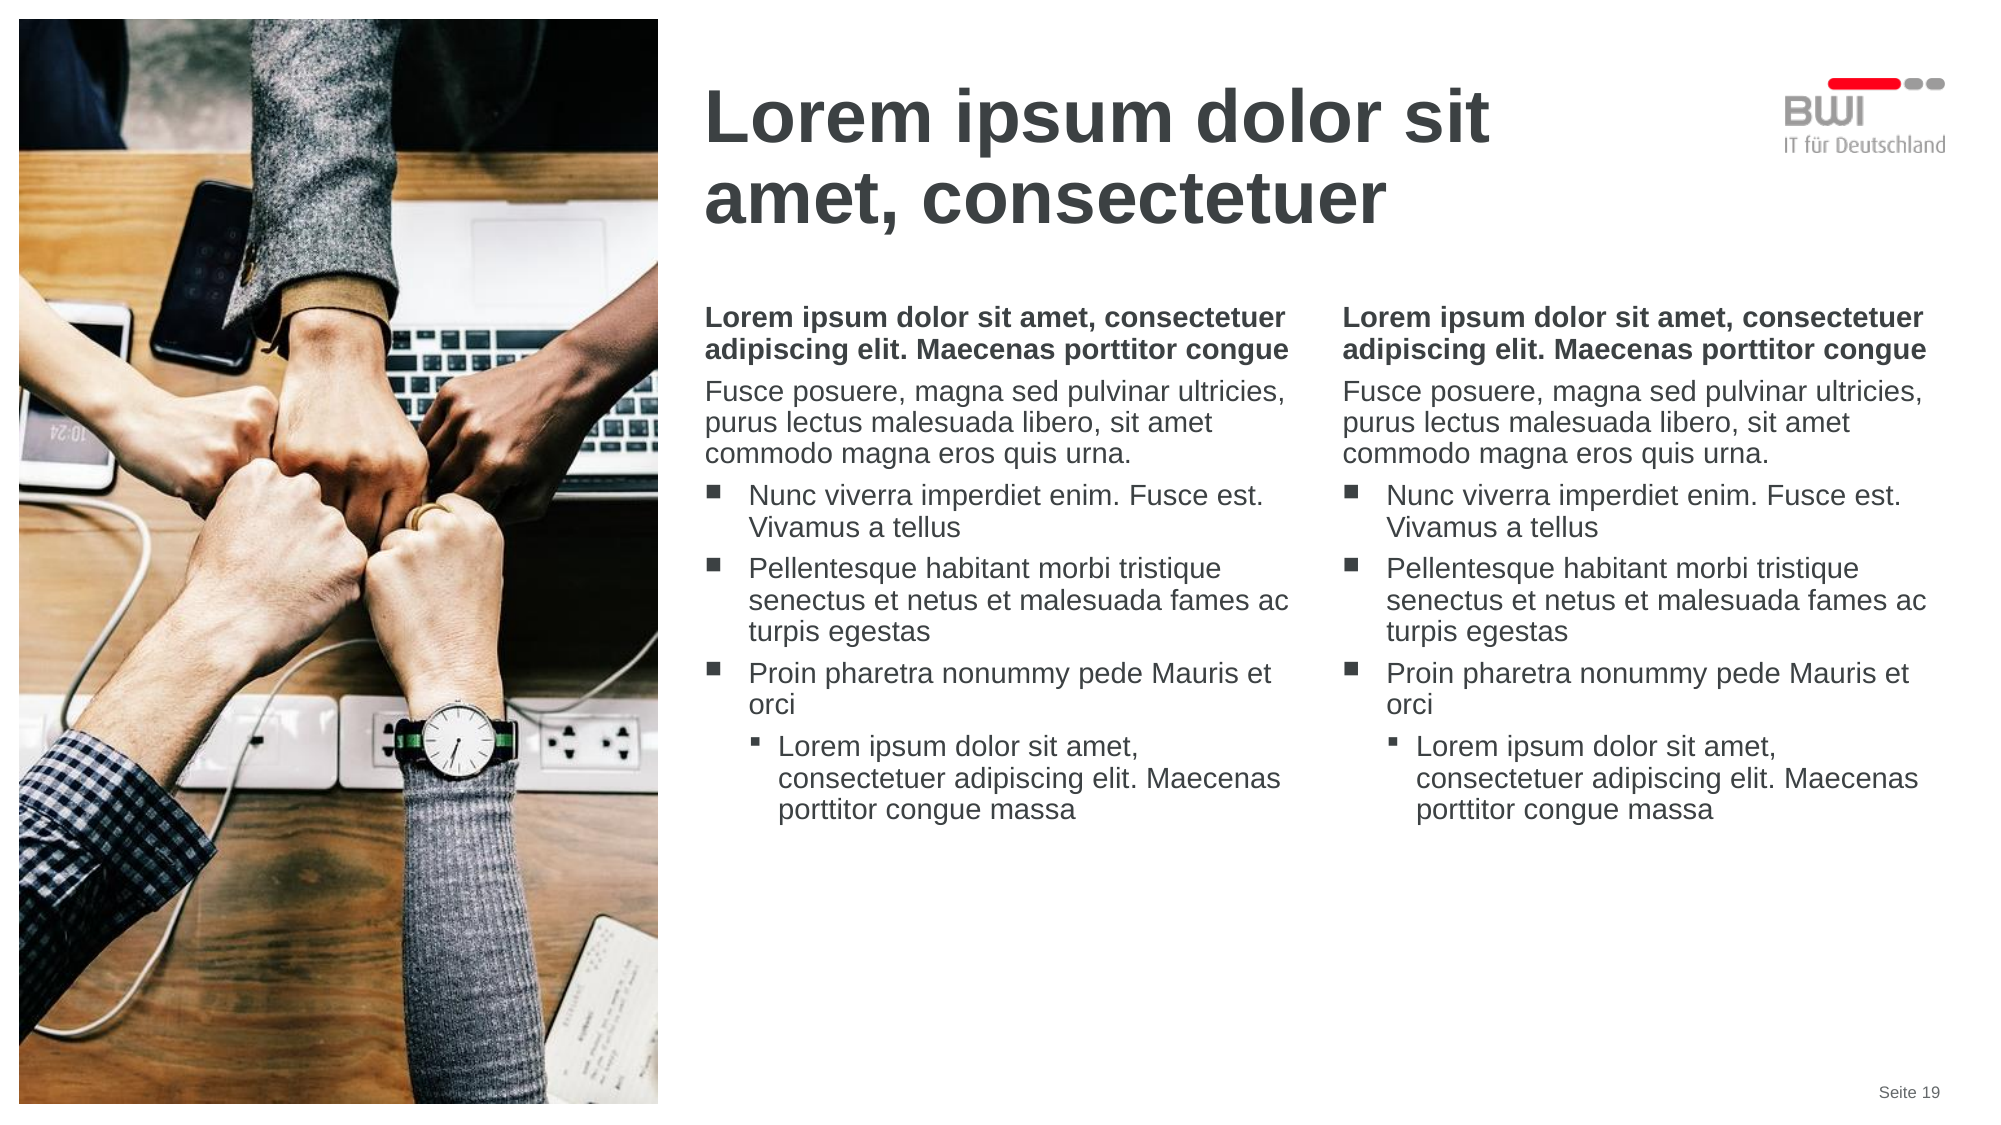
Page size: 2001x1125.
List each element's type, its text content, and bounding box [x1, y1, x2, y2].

list Lorem ipsum dolor sit amet, consectetuer adipiscing elit. Maecenas porttitor congue Fusce posuere, magna sed pulvinar ultricies, purus lectus malesuada libero, sit amet commodo magna eros quis urna. Nunc viverra imperdiet enim. Fusce est. Vivamus a tellus Pellentesque habitant morbi tristique senectus et netus et malesuada fames ac turpis egestas Proin pharetra nonummy pede Mauris et orci Lorem ipsum dolor sit amet, consectetuer adipiscing elit. Maecenas porttitor congue massa [704, 302, 1296, 1047]
list Lorem ipsum dolor sit amet, consectetuer adipiscing elit. Maecenas porttitor congue Fusce posuere, magna sed pulvinar ultricies, purus lectus malesuada libero, sit amet commodo magna eros quis urna. Nunc viverra imperdiet enim. Fusce est. Vivamus a tellus Pellentesque habitant morbi tristique senectus et netus et malesuada fames ac turpis egestas Proin pharetra nonummy pede Mauris et orci Lorem ipsum dolor sit amet, consectetuer adipiscing elit. Maecenas porttitor congue massa [1342, 302, 1945, 1047]
picture [19, 19, 658, 1104]
title Lorem ipsum dolor sit amet, consectetuer [704, 78, 1603, 268]
slide_number Seite <number> [1820, 1079, 1945, 1104]
picture [1785, 78, 1945, 153]
